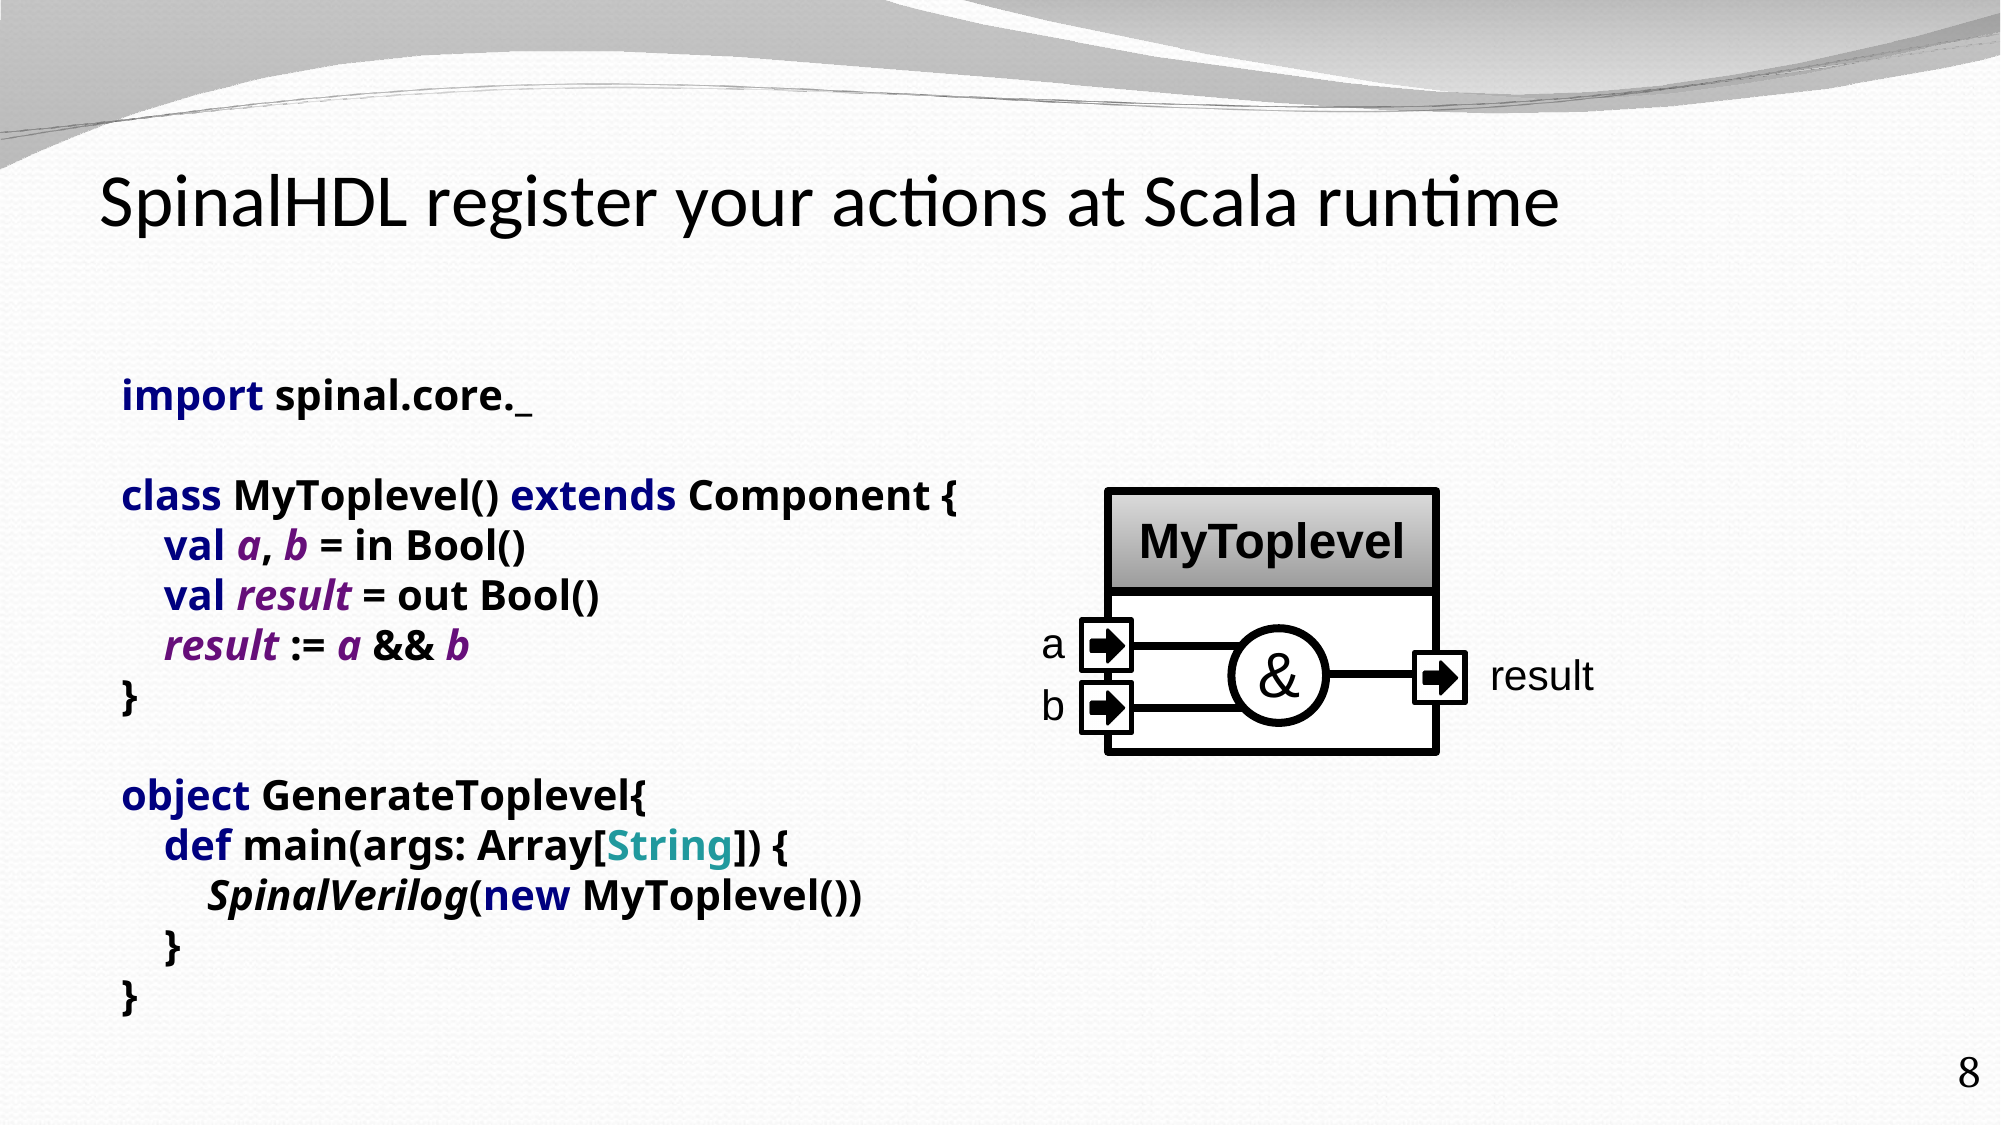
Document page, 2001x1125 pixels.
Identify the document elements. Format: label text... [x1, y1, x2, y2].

text_box import spinal.core._ class MyToplevel() extends Component { val a, b = in Bool() val result = out Bool() result := a && b } object GenerateToplevel{ def main(args: Array[String]) { SpinalVerilog(new MyToplevel()) } } [106, 361, 993, 1027]
title SpinalHDL register your actions at Scala runtime [99, 54, 1985, 242]
text_box <numéro> [1813, 1042, 1981, 1103]
picture [0, 0, 2001, 1125]
